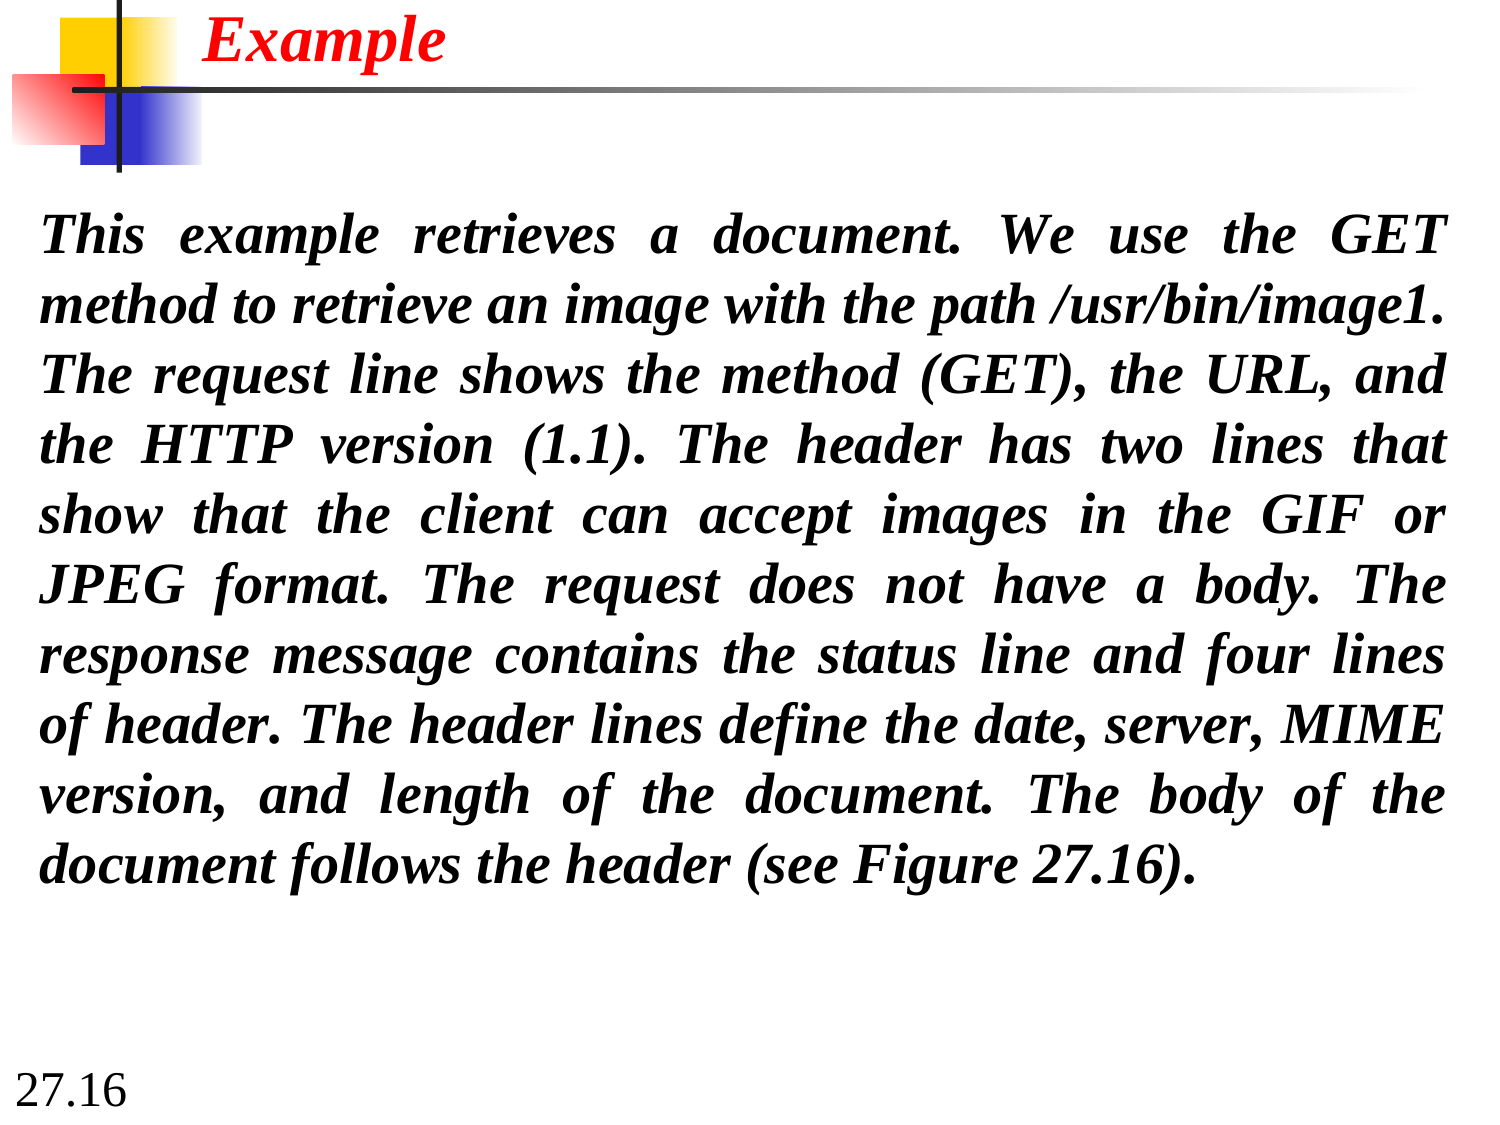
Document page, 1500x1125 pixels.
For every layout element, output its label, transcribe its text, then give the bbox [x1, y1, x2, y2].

text_box Example [187, 0, 480, 83]
text_box [12, 0, 1423, 173]
text_box This example retrieves a document. We use the GET method to retrieve an image with the path /usr/bin/image1. The request line shows the method (GET), the URL, and the HTTP version (1.1). The header has two lines that show that the client can accept images in the GIF or JPEG format. The request does not have a body. The response message contains the status line and four lines of header. The header lines define the date, server, MIME version, and length of the document. The body of the document follows the header (see Figure 27.16). [24, 187, 1463, 973]
